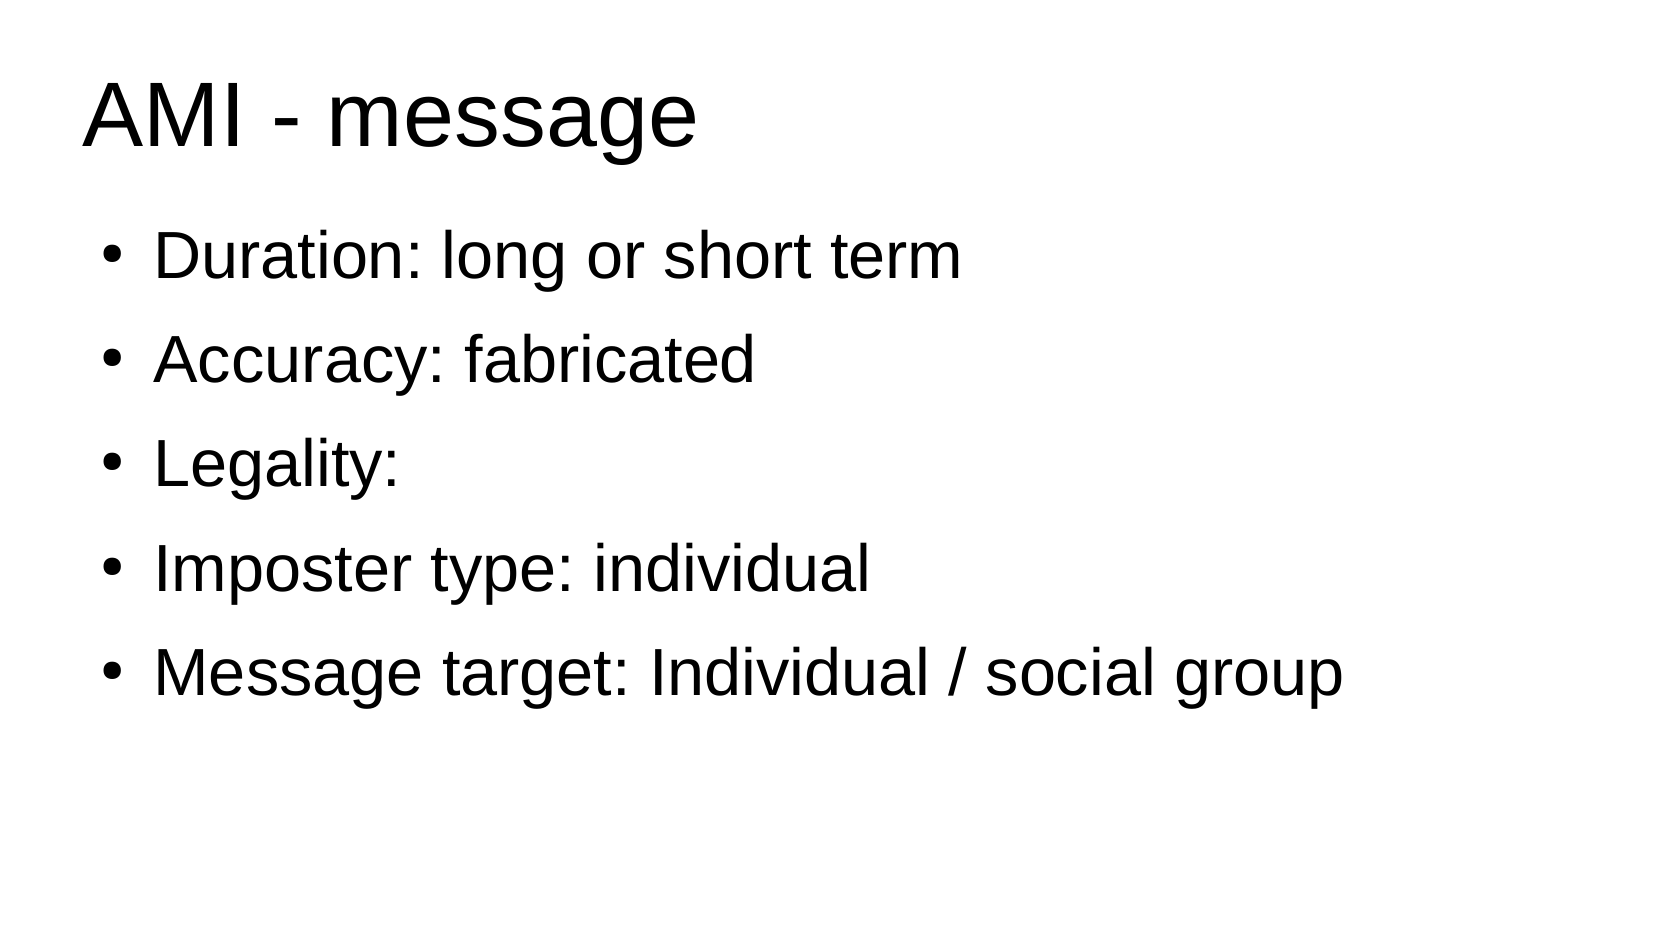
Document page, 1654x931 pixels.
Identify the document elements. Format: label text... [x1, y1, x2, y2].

list Duration: long or short term Accuracy: fabricated Legality: Imposter type: individual Message target: Individual / social group [82, 217, 1571, 758]
title AMI - message [82, 37, 1571, 193]
